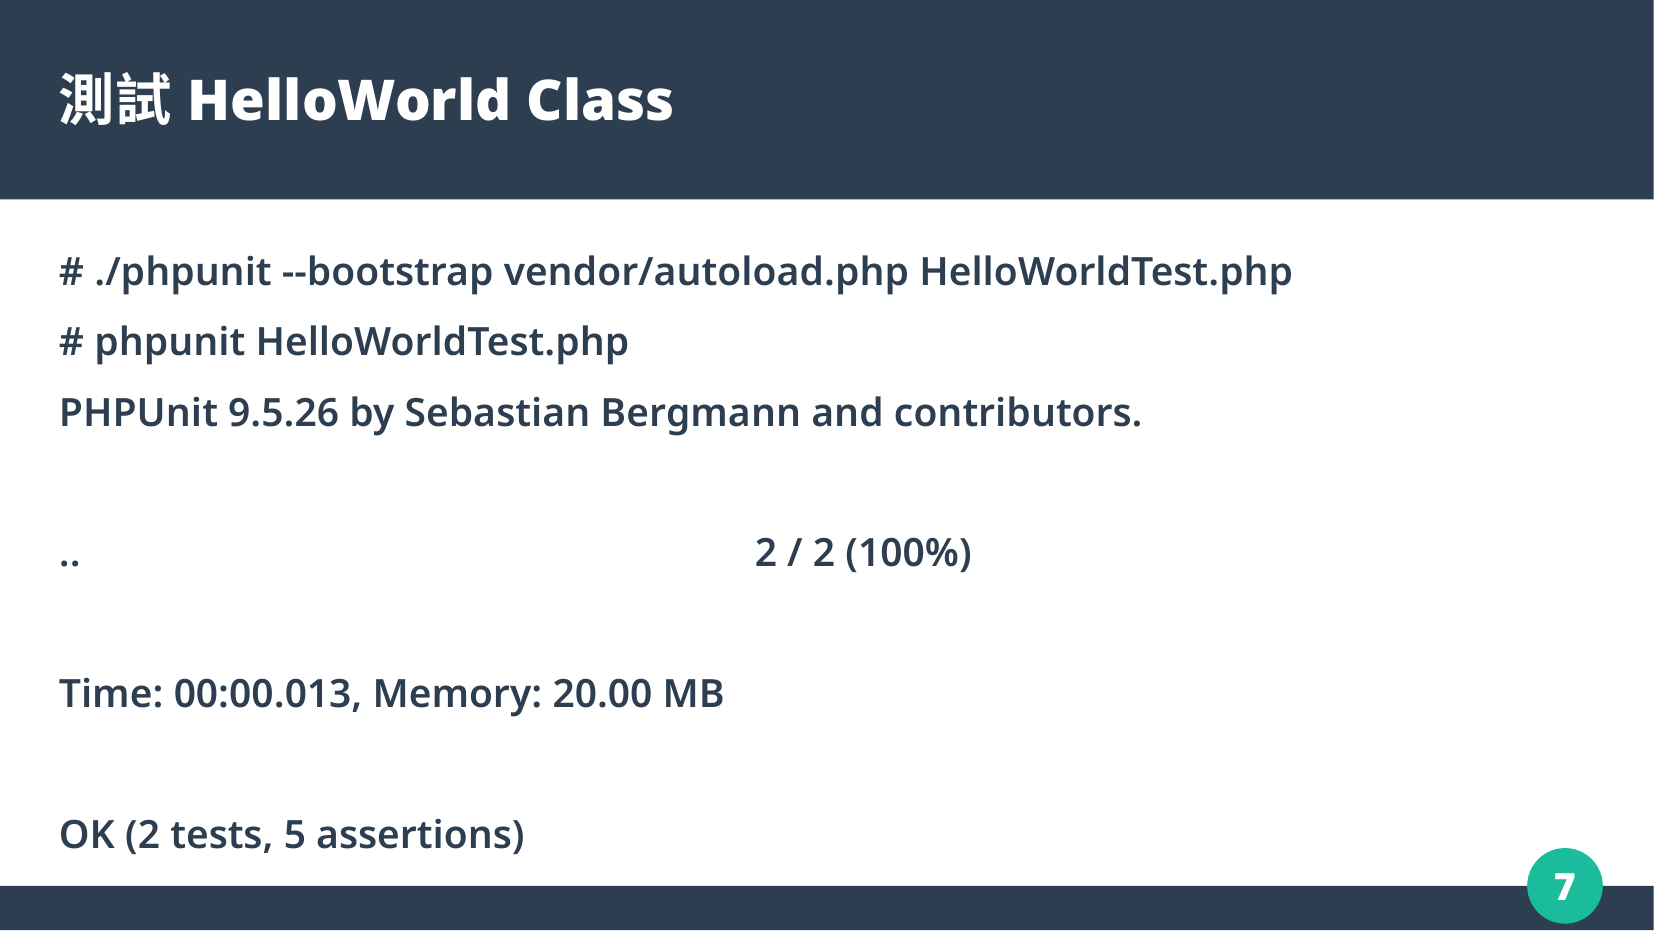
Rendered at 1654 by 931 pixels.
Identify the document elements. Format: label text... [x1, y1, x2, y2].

title 測試HelloWorld Class [59, 37, 1595, 155]
list # ./phpunit --bootstrap vendor/autoload.php HelloWorldTest.php # phpunit HelloWorldTest.php PHPUnit 9.5.26 by Sebastian Bergmann and contributors. .. 2 / 2 (100%) Time: 00:00.013, Memory: 20.00 MB OK (2 tests, 5 assertions) [59, 243, 1595, 864]
